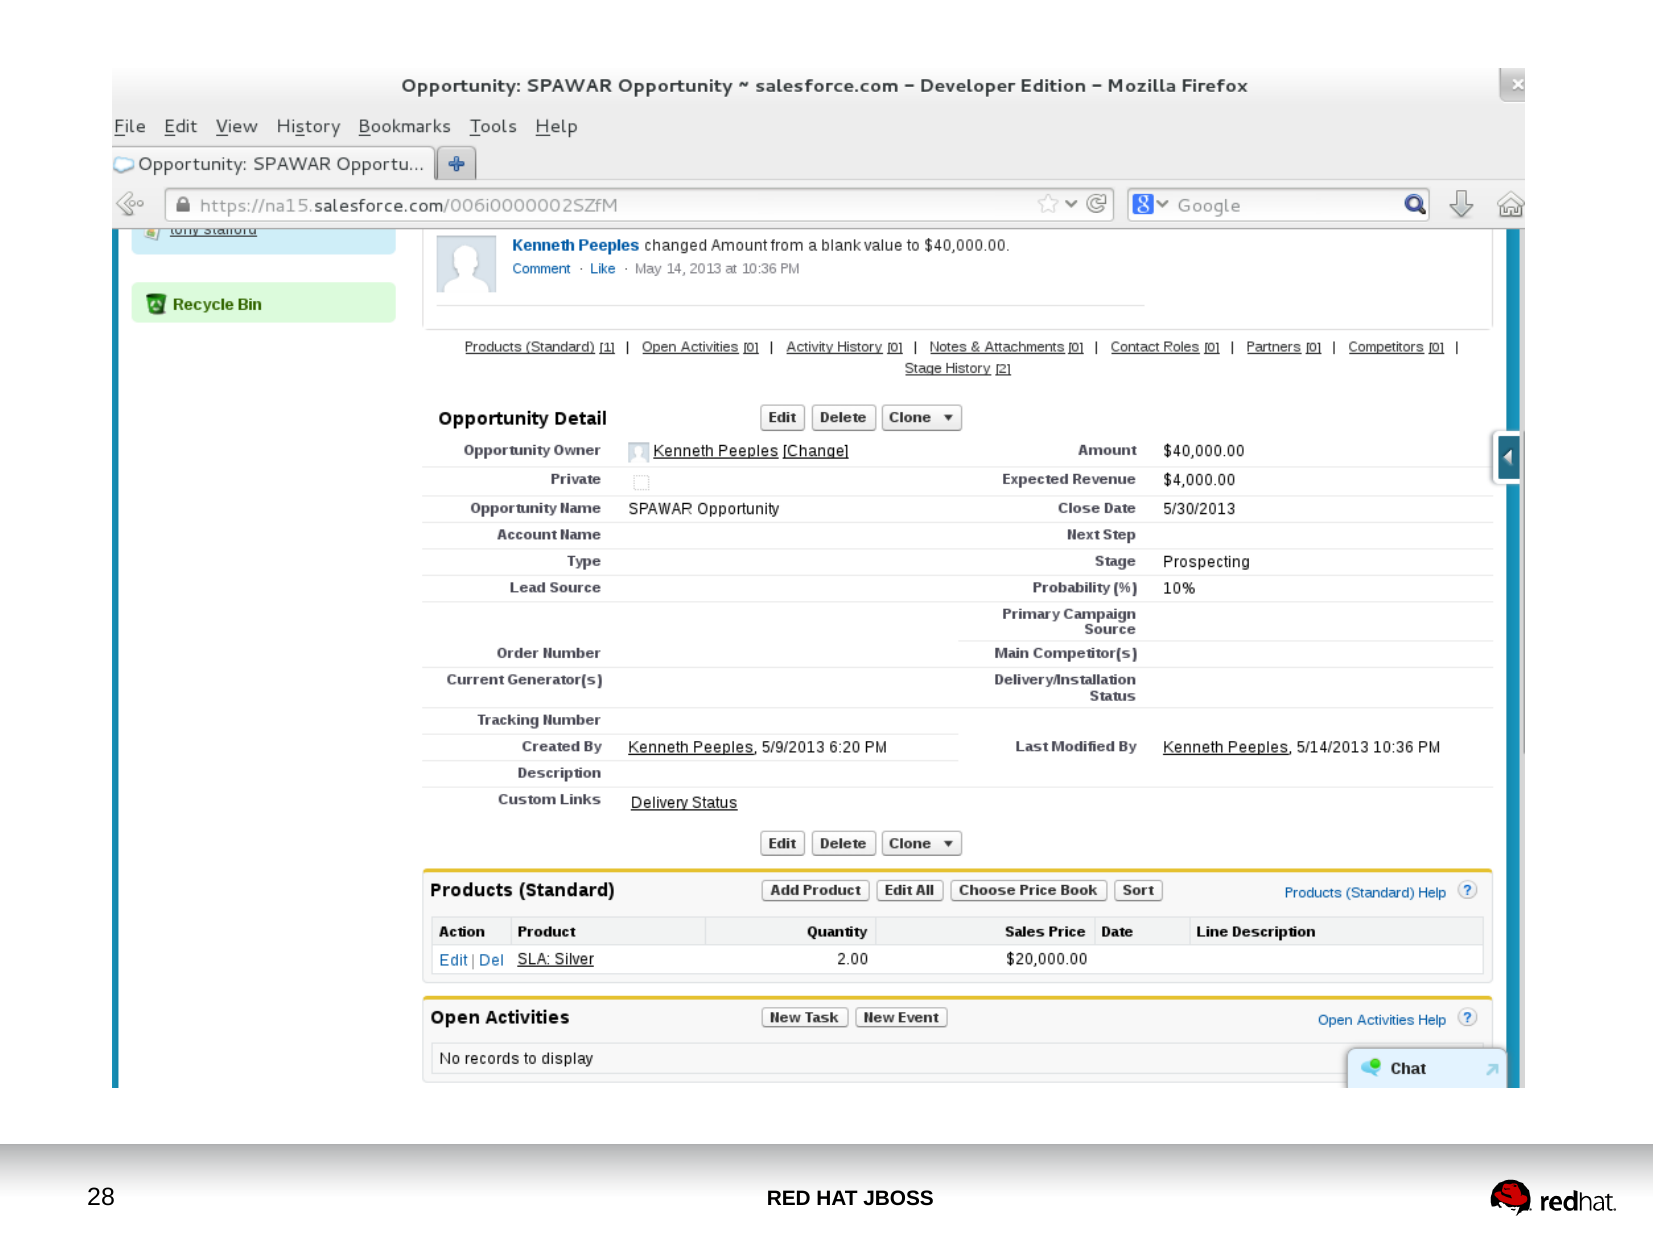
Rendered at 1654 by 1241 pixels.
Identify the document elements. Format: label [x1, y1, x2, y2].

picture [112, 68, 1525, 1088]
picture [0, 1144, 1653, 1241]
